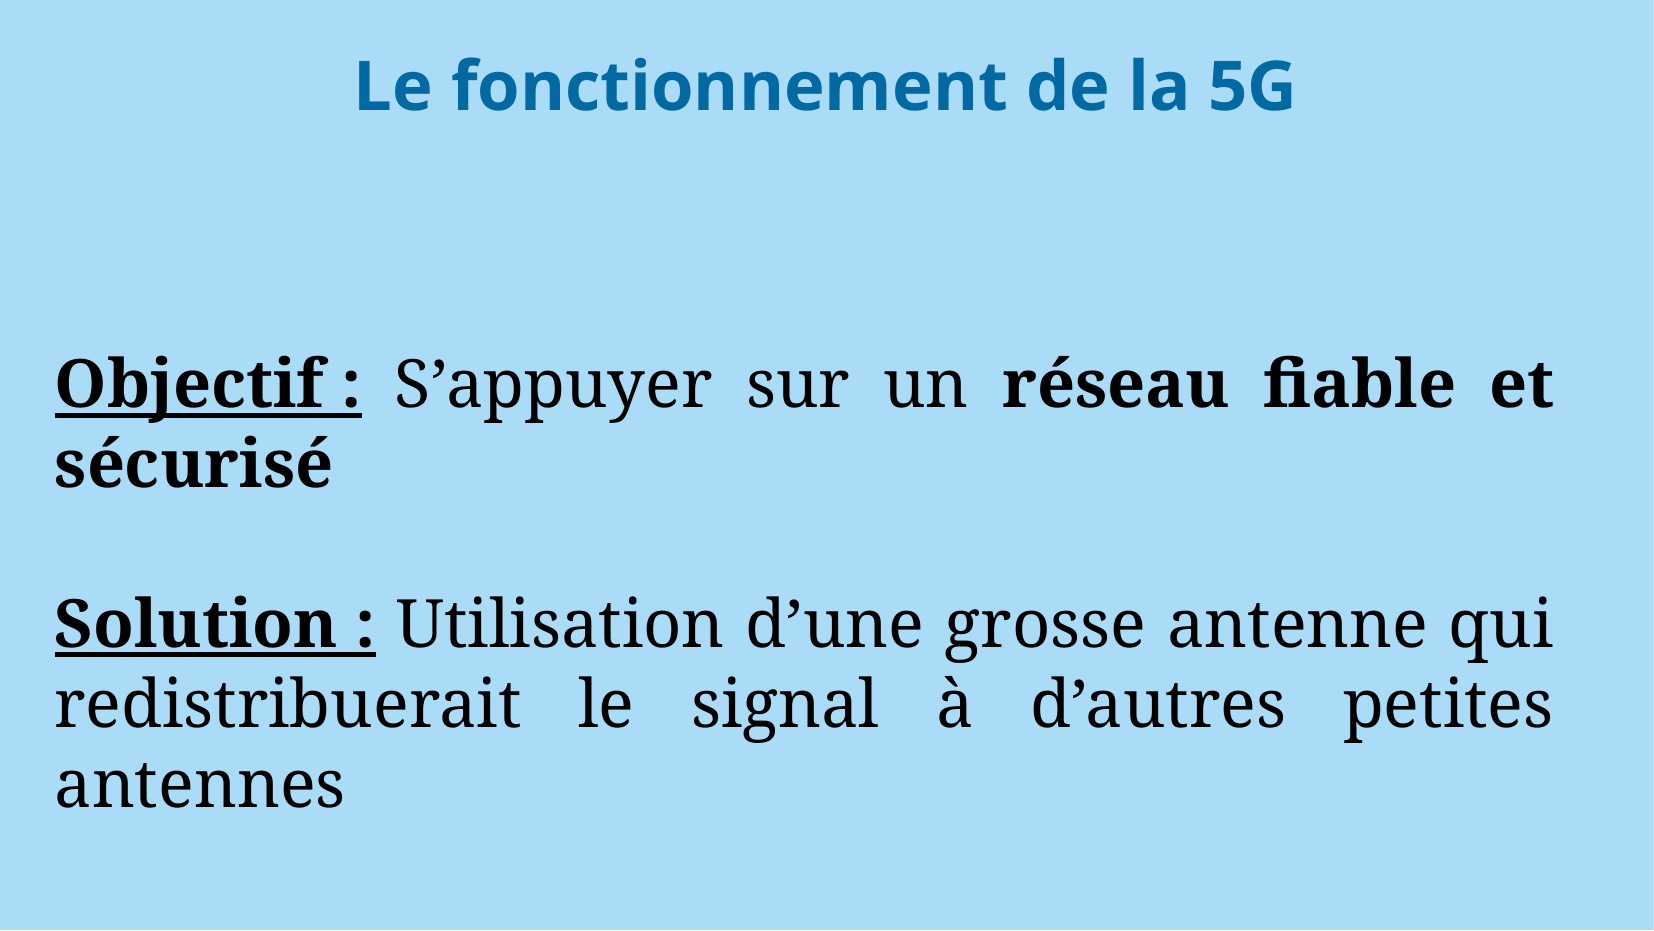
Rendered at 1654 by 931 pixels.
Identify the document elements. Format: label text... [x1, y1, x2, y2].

subtitle Objectif : S’appuyer sur un réseau fiable et sécurisé Solution : Utilisation d’une grosse antenne qui redistribuerait le signal à d’autres petites antennes [54, 261, 1598, 739]
title Le fonctionnement de la 5G [54, 31, 1598, 134]
